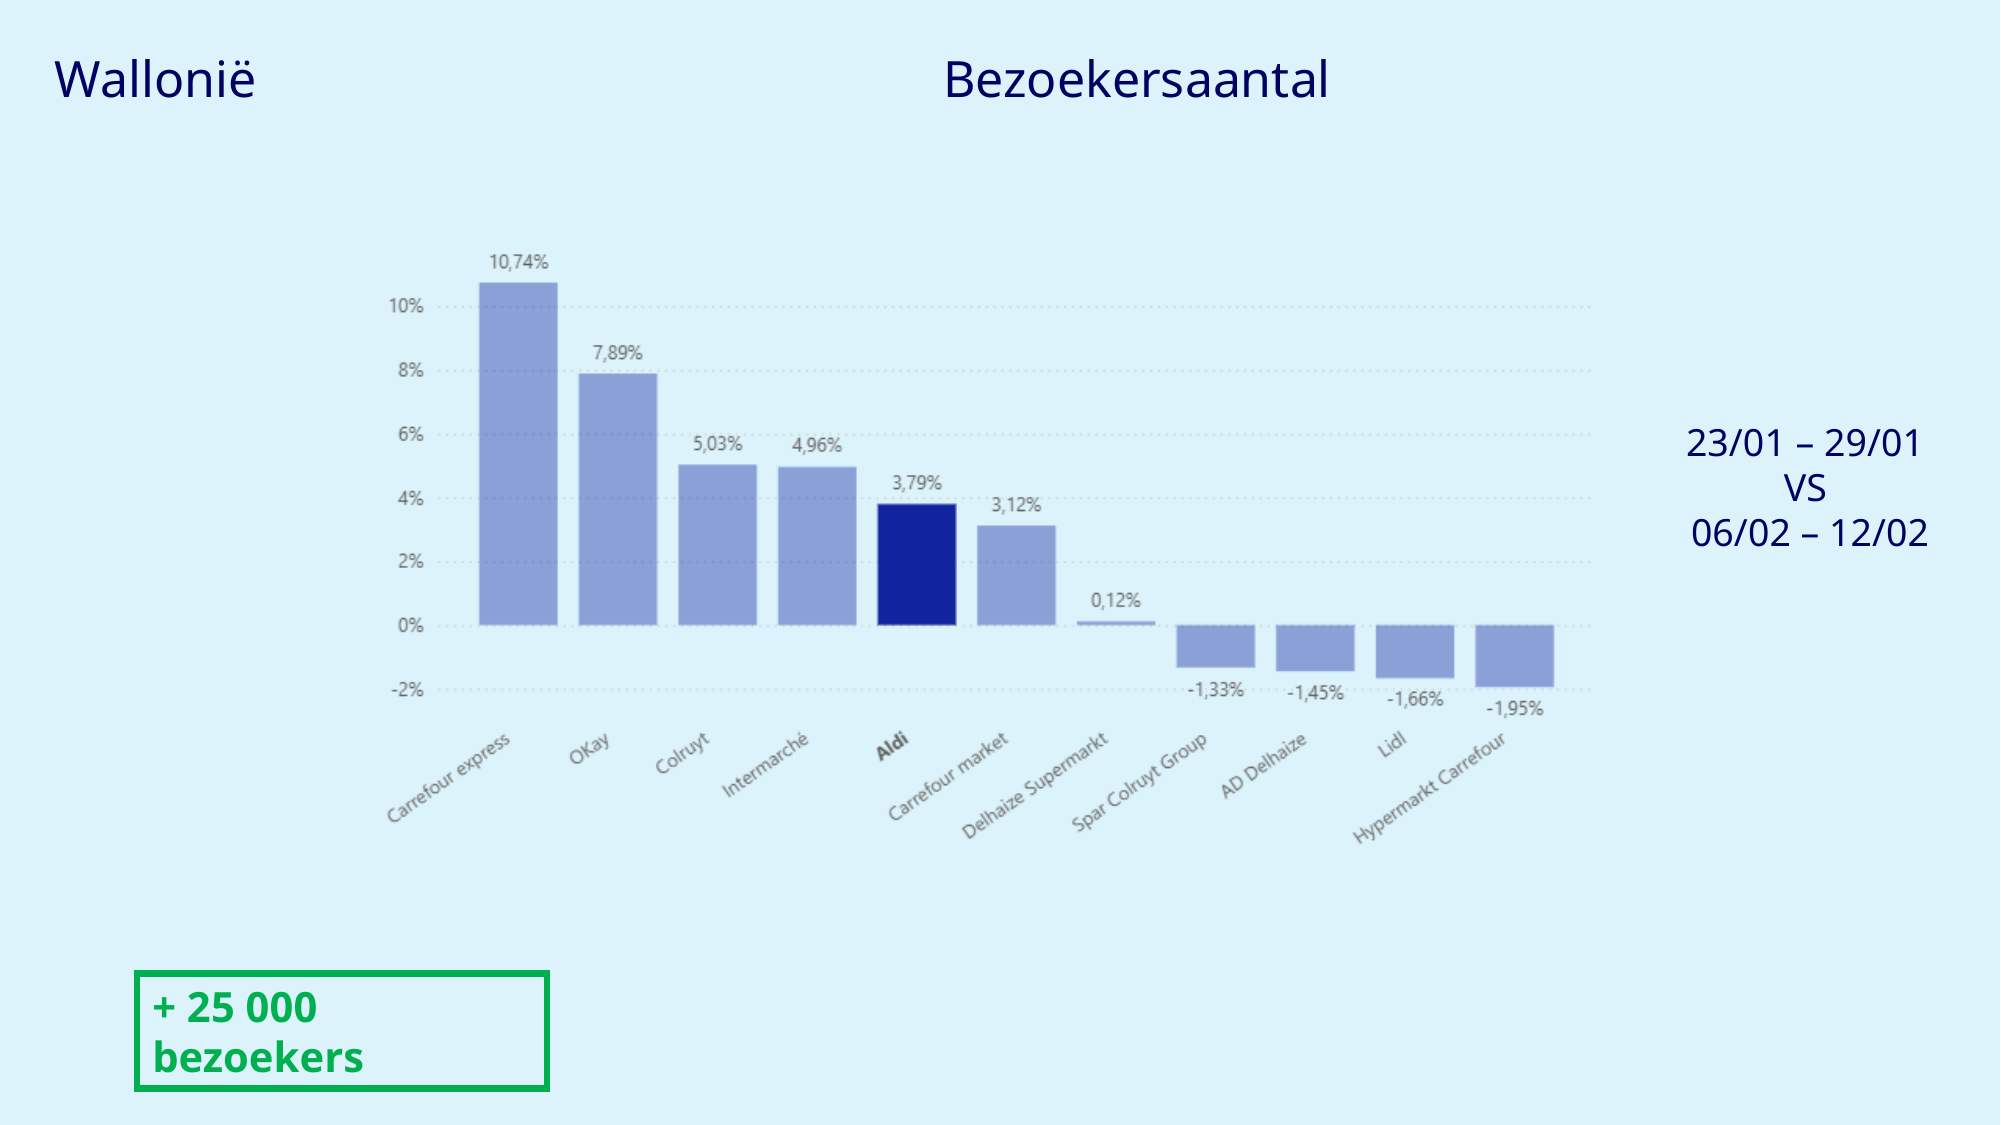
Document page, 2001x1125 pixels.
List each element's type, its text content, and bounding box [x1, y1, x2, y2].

picture [350, 228, 1650, 897]
text_box + 25 000 bezoekers [137, 973, 548, 1040]
text_box 23/01 – 29/01 VS 06/02 – 12/02 [1604, 411, 2000, 563]
text_box Wallonië [39, 39, 391, 116]
text_box Bezoekersaantal [928, 39, 1441, 116]
